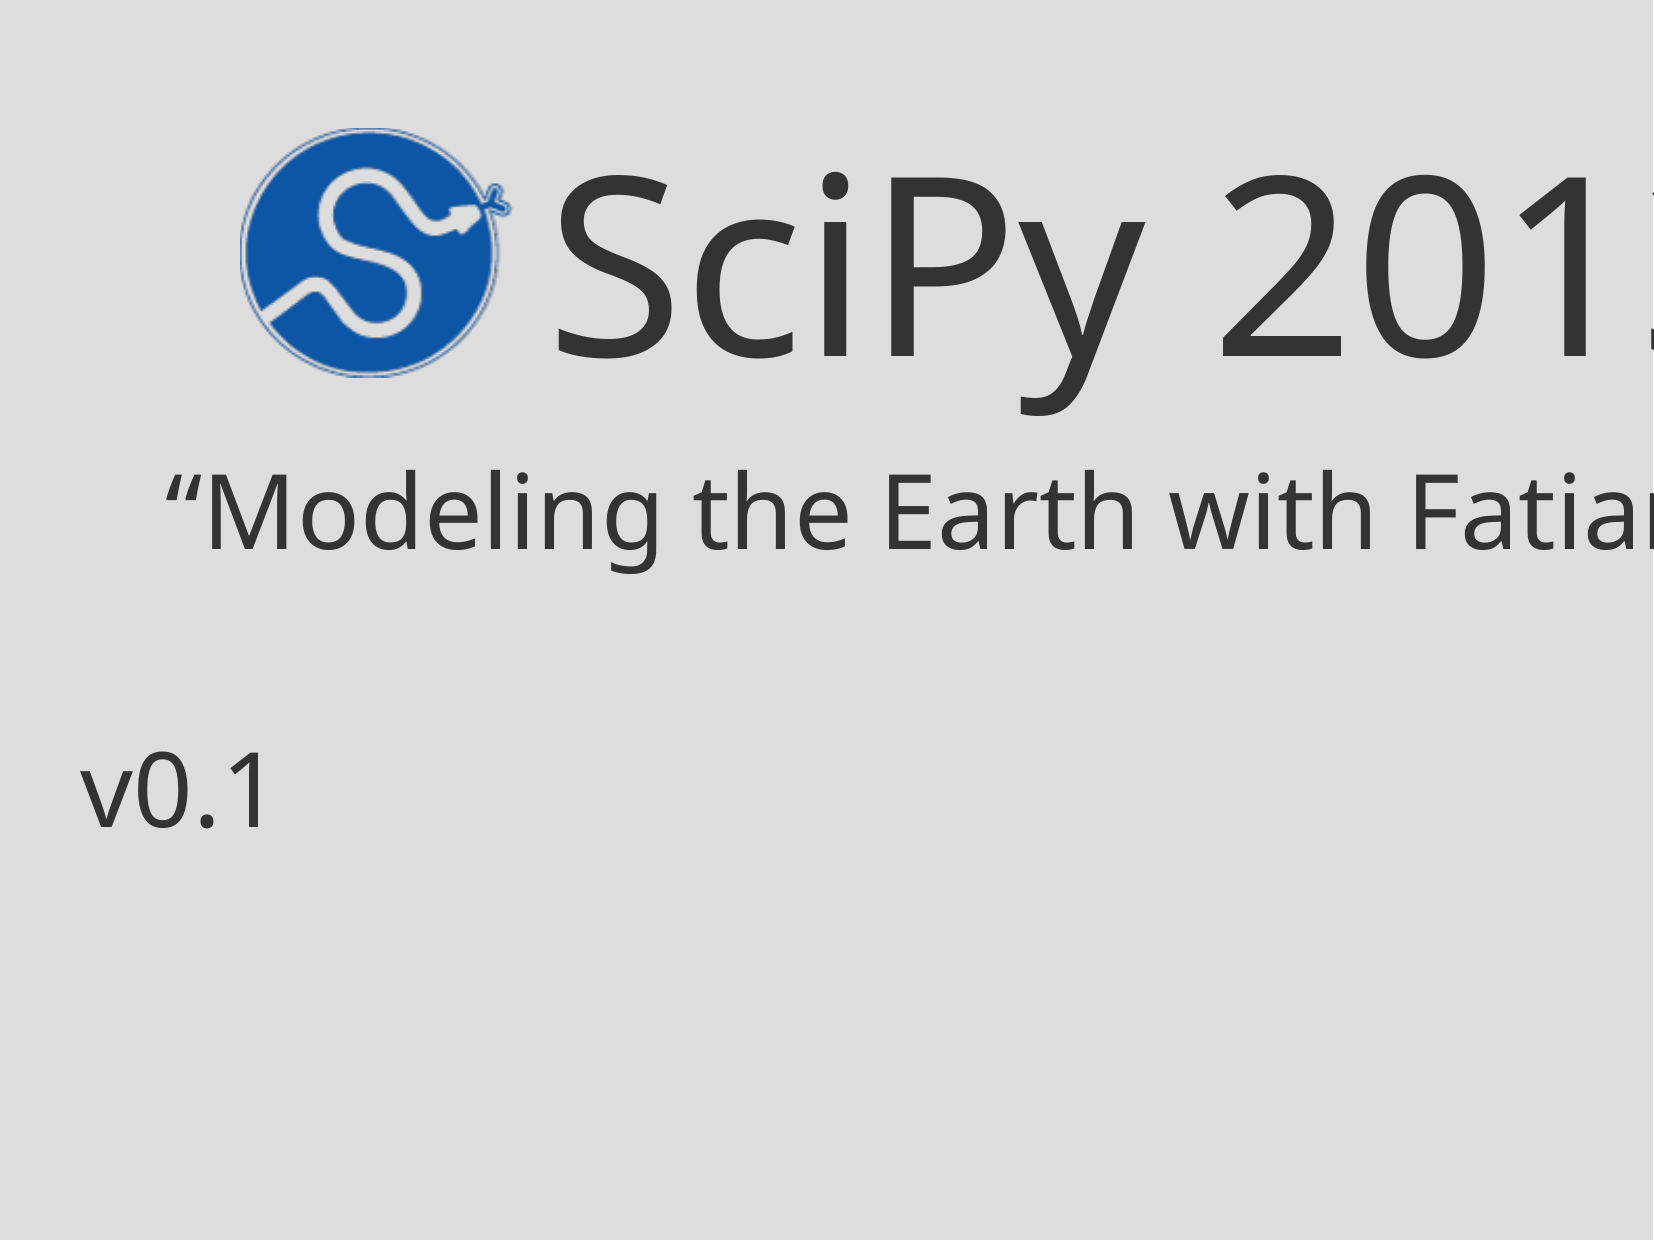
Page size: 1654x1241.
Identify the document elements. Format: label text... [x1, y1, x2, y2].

text_box “Modeling the Earth with Fatiando a Terra” [150, 431, 1504, 573]
picture [240, 128, 520, 378]
text_box SciPy 2013 [531, 81, 1408, 386]
text_box v0.1 [65, 708, 237, 845]
